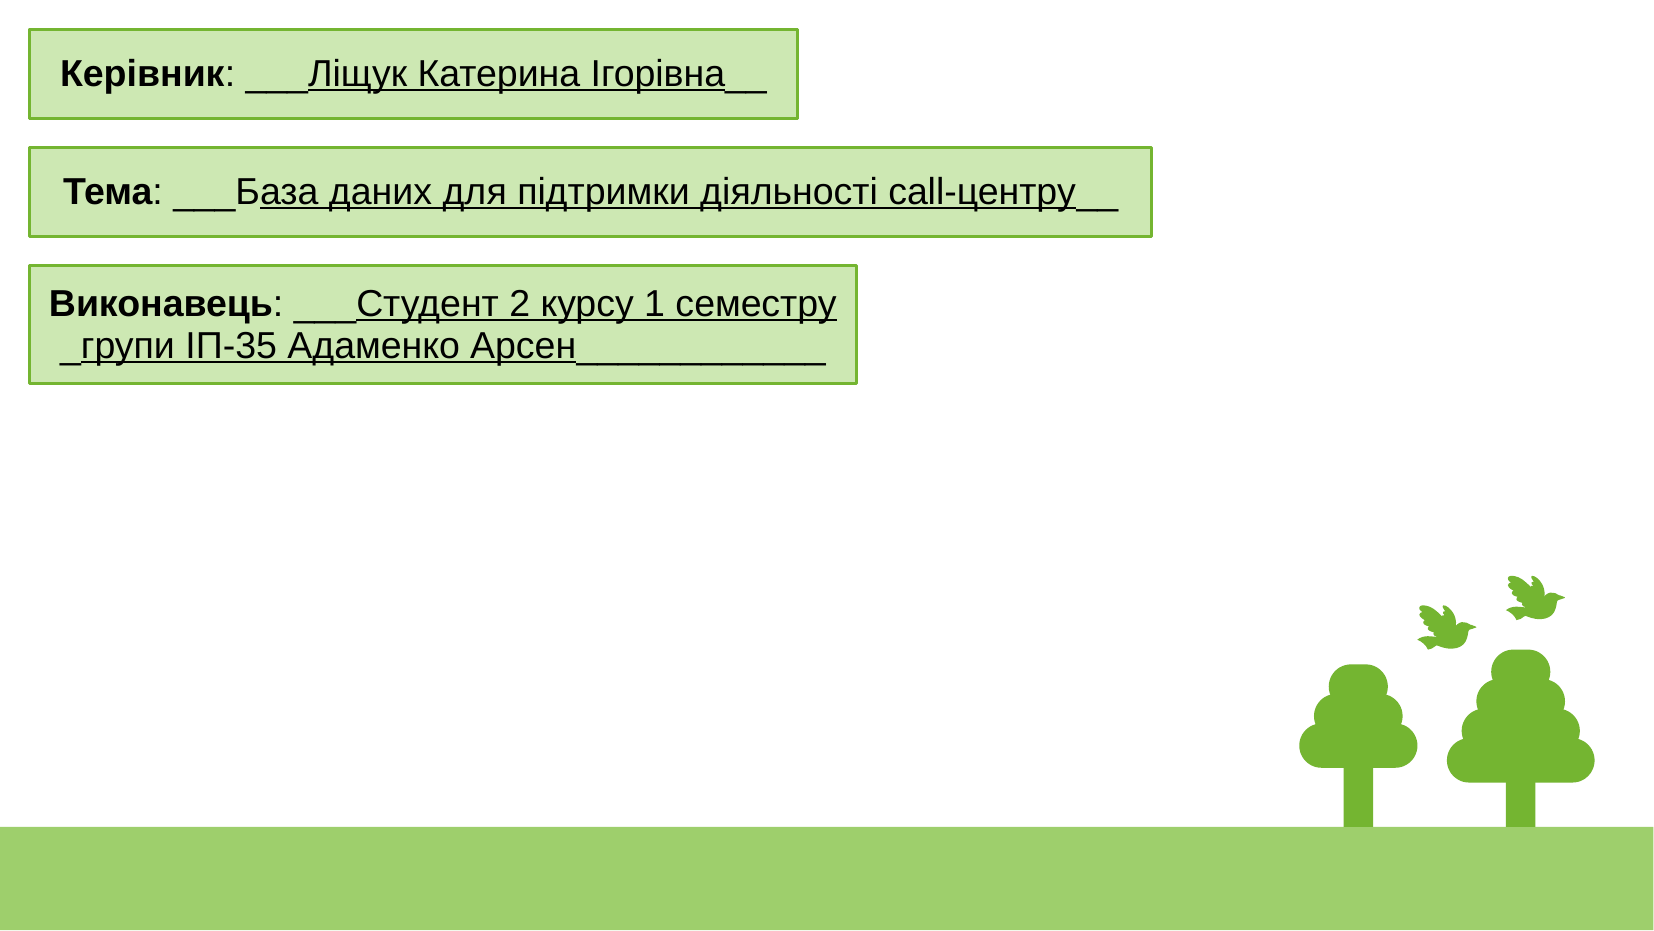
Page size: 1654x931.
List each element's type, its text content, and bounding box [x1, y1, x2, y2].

text_box Виконавець: ___Студент 2 курсу 1 семестру _групи ІП-35 Адаменко Арсен____________ [29, 265, 857, 384]
text_box Тема: ___База даних для підтримки діяльності call-центру__ [29, 147, 1152, 237]
text_box Керівник: ___Ліщук Катерина Ігорівна__ [29, 29, 798, 119]
